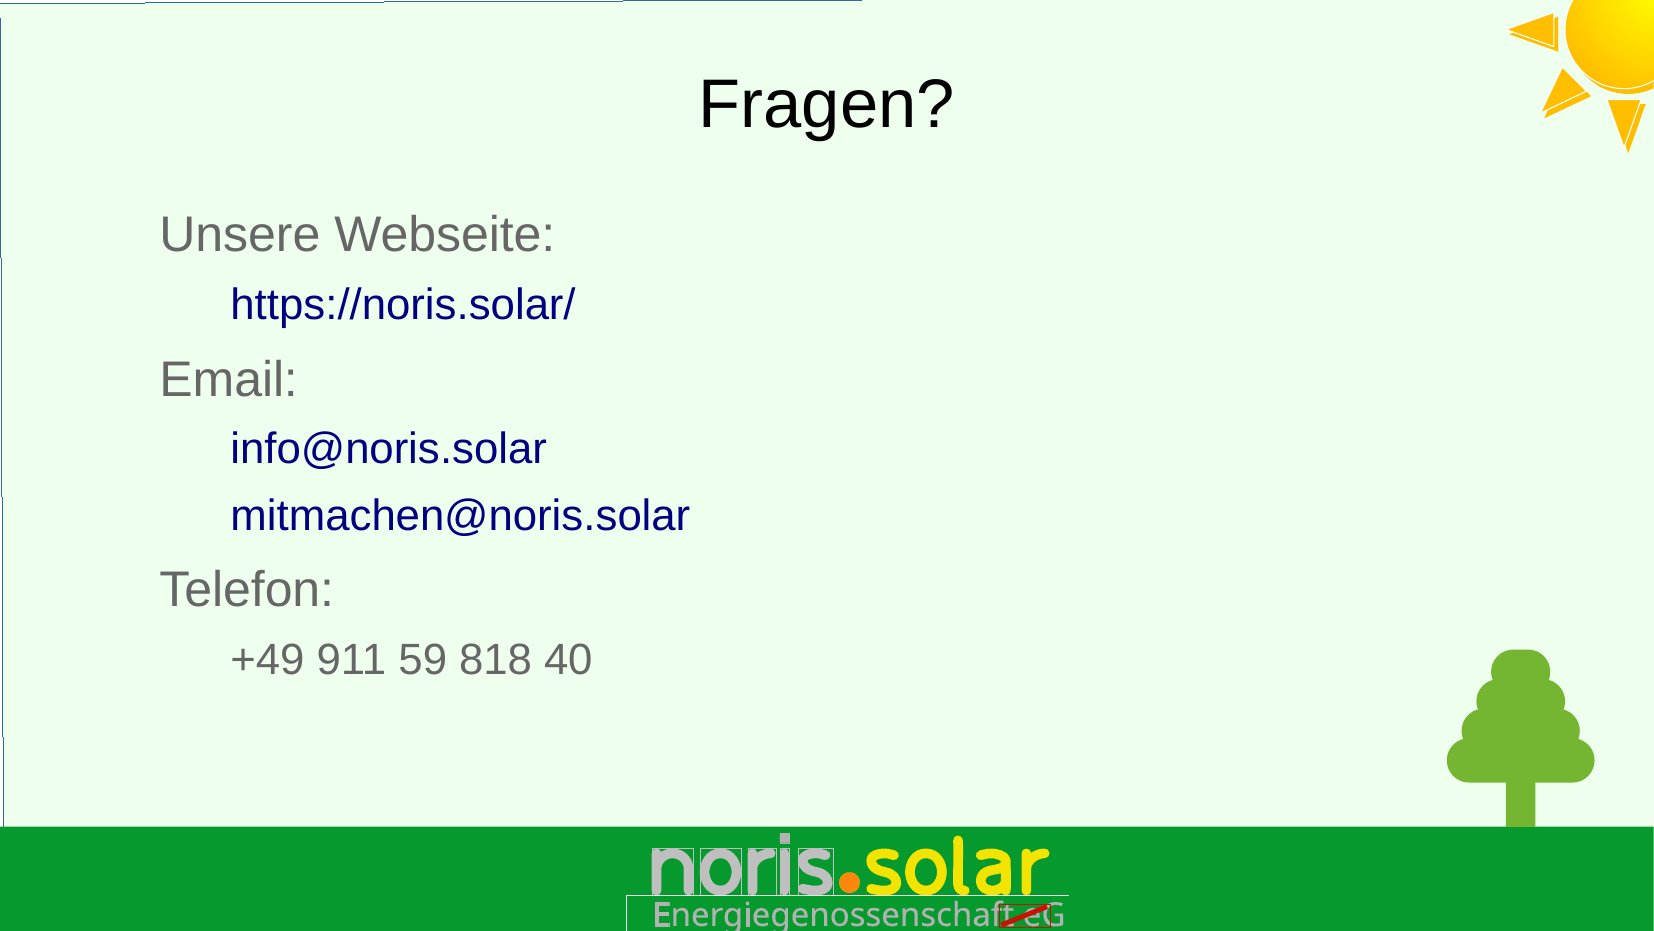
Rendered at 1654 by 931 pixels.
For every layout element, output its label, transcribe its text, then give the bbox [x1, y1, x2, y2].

list Unsere Webseite: https://noris.solar/ Email: info@noris.solar mitmachen@noris.solar Telefon: +49 911 59 818 40 [88, 206, 1565, 768]
title Fragen? [88, 29, 1565, 178]
